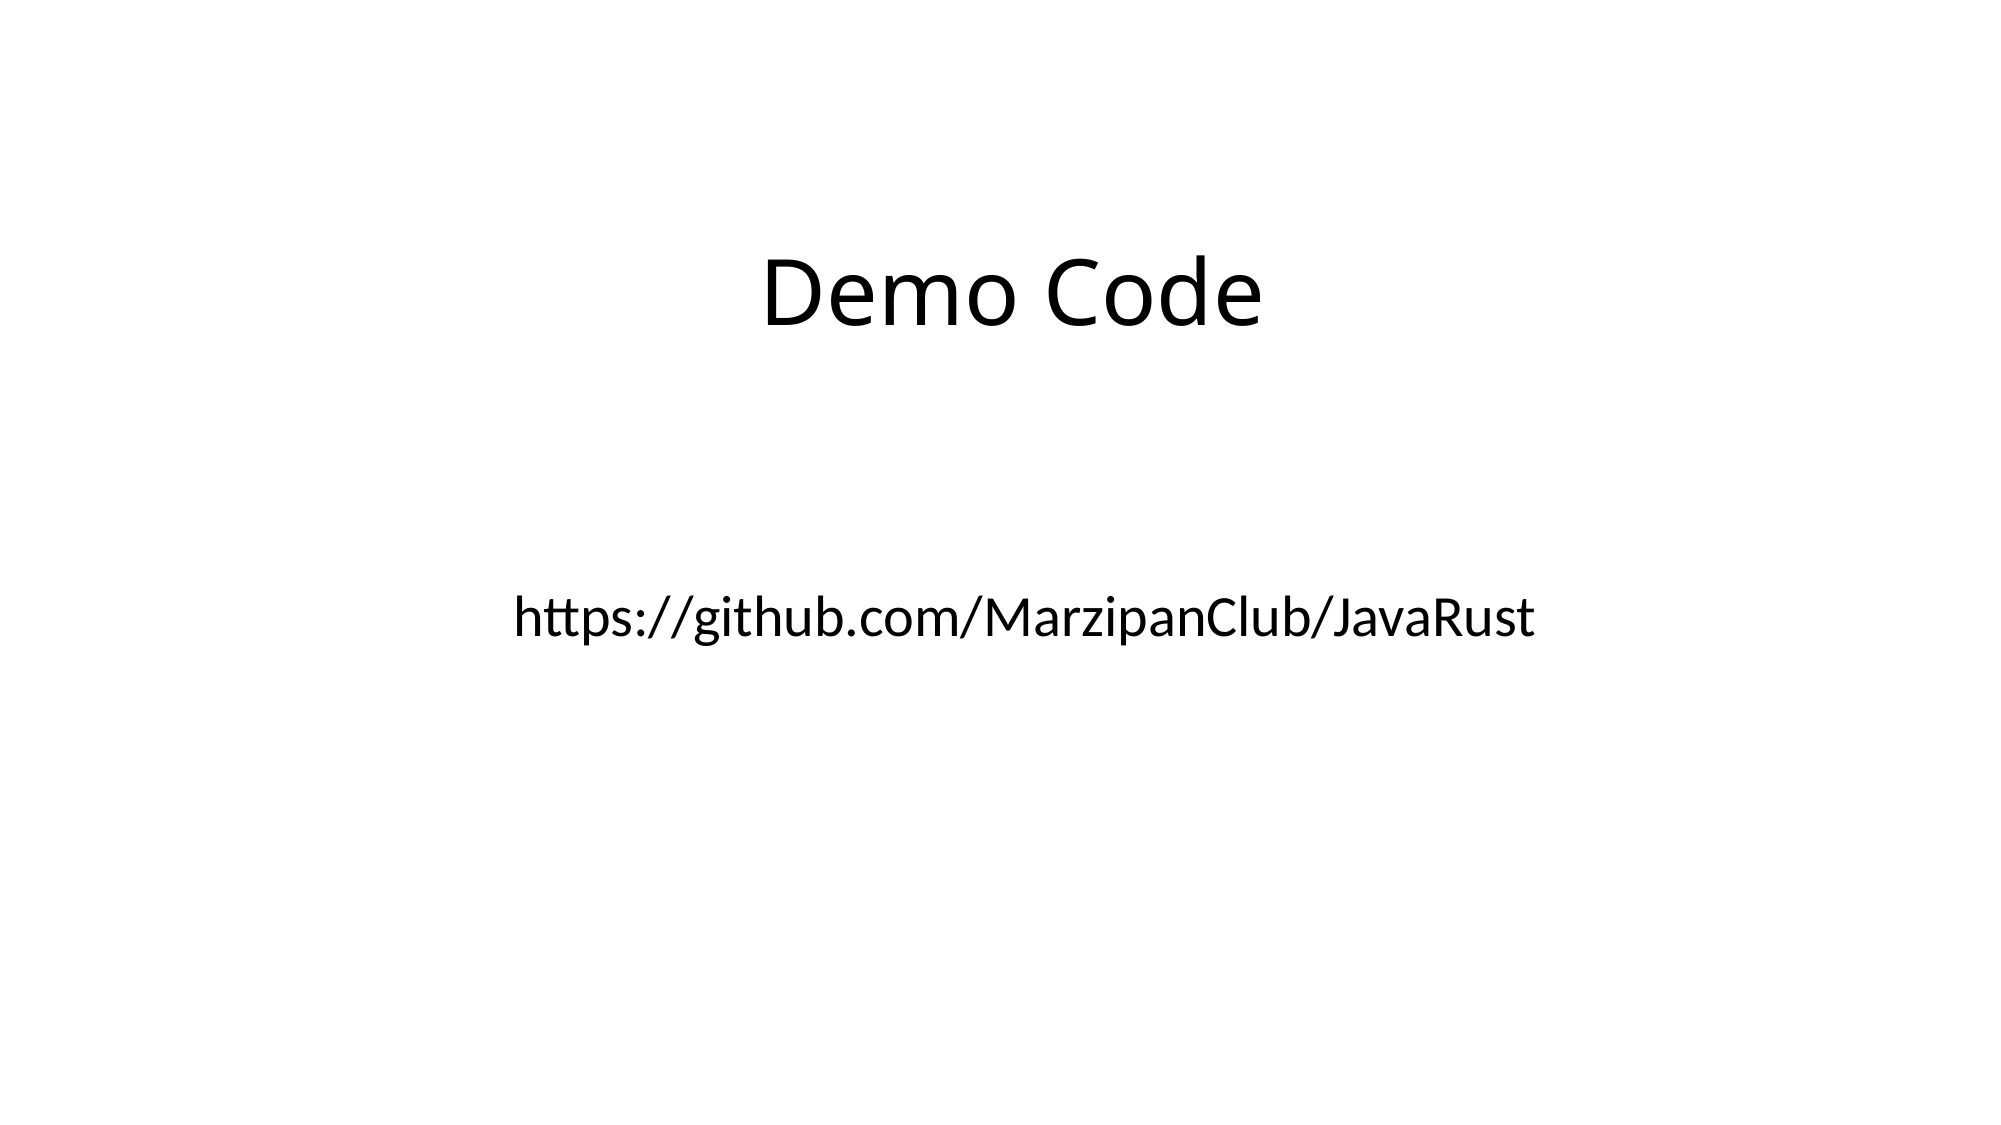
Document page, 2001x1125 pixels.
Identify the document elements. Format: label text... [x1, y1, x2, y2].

list https://github.com/MarzipanClub/JavaRust [137, 487, 1876, 713]
title Demo Code [150, 187, 1875, 405]
